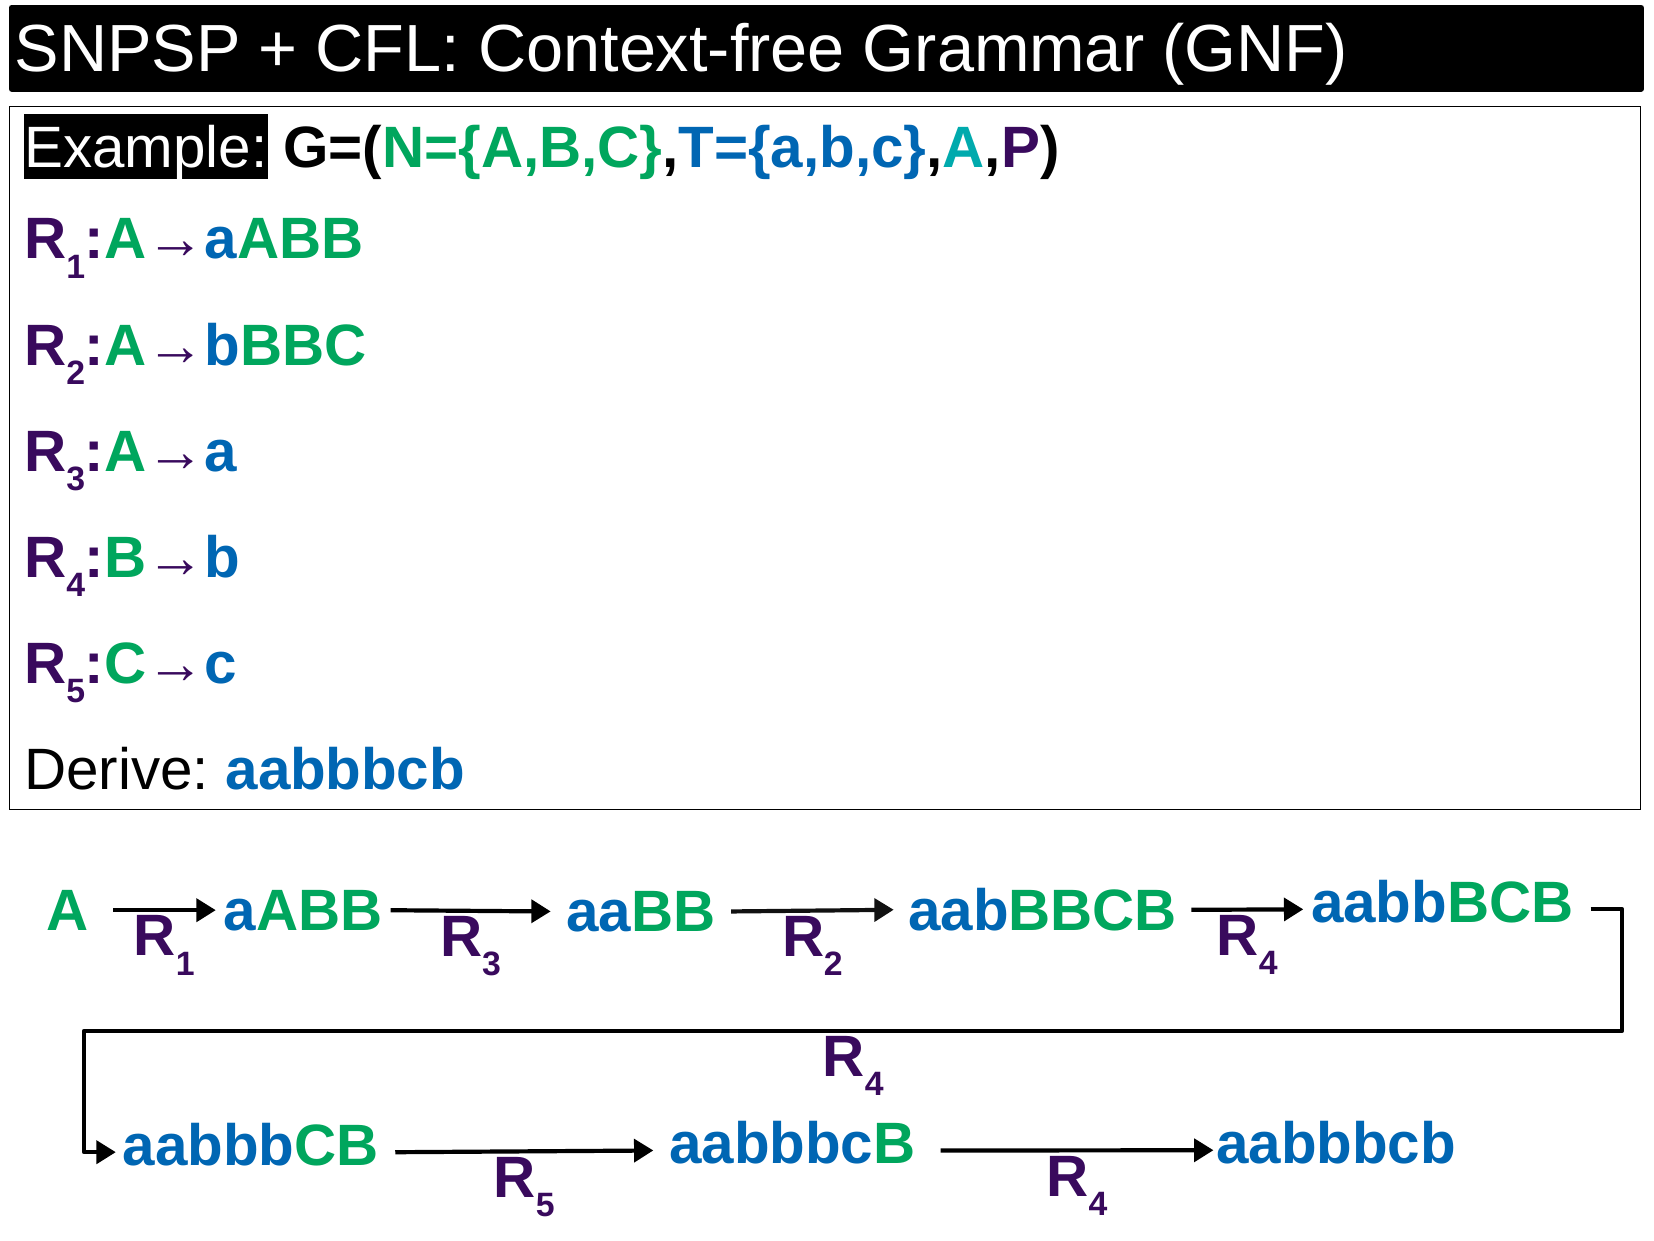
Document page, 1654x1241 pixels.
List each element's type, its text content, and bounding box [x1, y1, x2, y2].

text_box aABB [215, 870, 391, 950]
text_box aabBBCB [893, 870, 1192, 950]
text_box aabbbCB [115, 1112, 396, 1192]
text_box Example: G=(N={A,B,C},T={a,b,c},A,P) R1:A→aABB R2:A→bBBC R3:A→a R4:B→b R5:C→c Derive: aabbbcb [9, 106, 1641, 810]
text_box A [21, 870, 114, 950]
text_box aaBB [550, 871, 732, 952]
text_box aabbBCB [1303, 869, 1591, 950]
text_box aabbbcB [653, 1110, 941, 1191]
text_box aabbbcb [1213, 1110, 1469, 1190]
title SNPSP + CFL: Context-free Grammar (GNF) [11, 7, 1642, 89]
